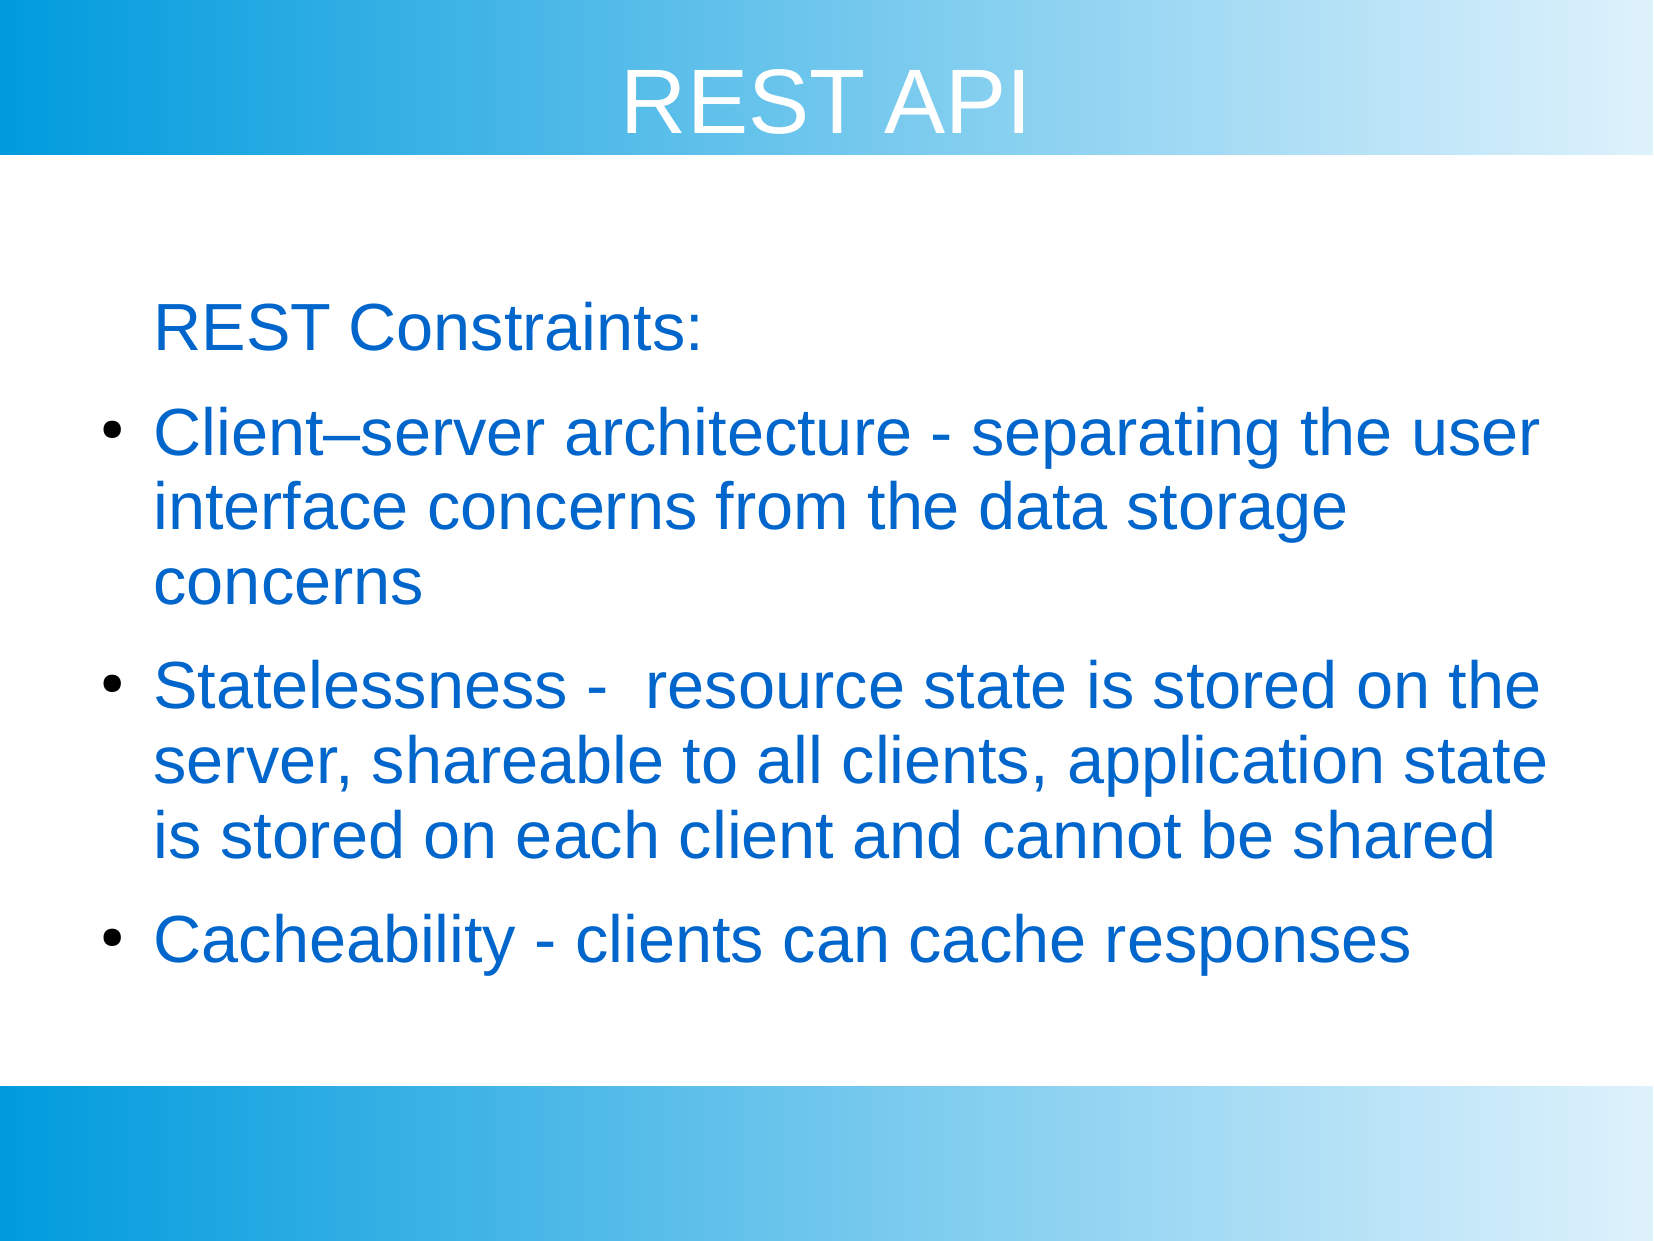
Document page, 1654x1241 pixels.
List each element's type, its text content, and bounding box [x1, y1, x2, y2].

title REST API [82, 49, 1571, 155]
list REST Constraints: Client–server architecture - separating the user interface concerns from the data storage concerns Statelessness - resource state is stored on the server, shareable to all clients, application state is stored on each client and cannot be shared Cacheability - clients can cache responses [82, 290, 1571, 1010]
